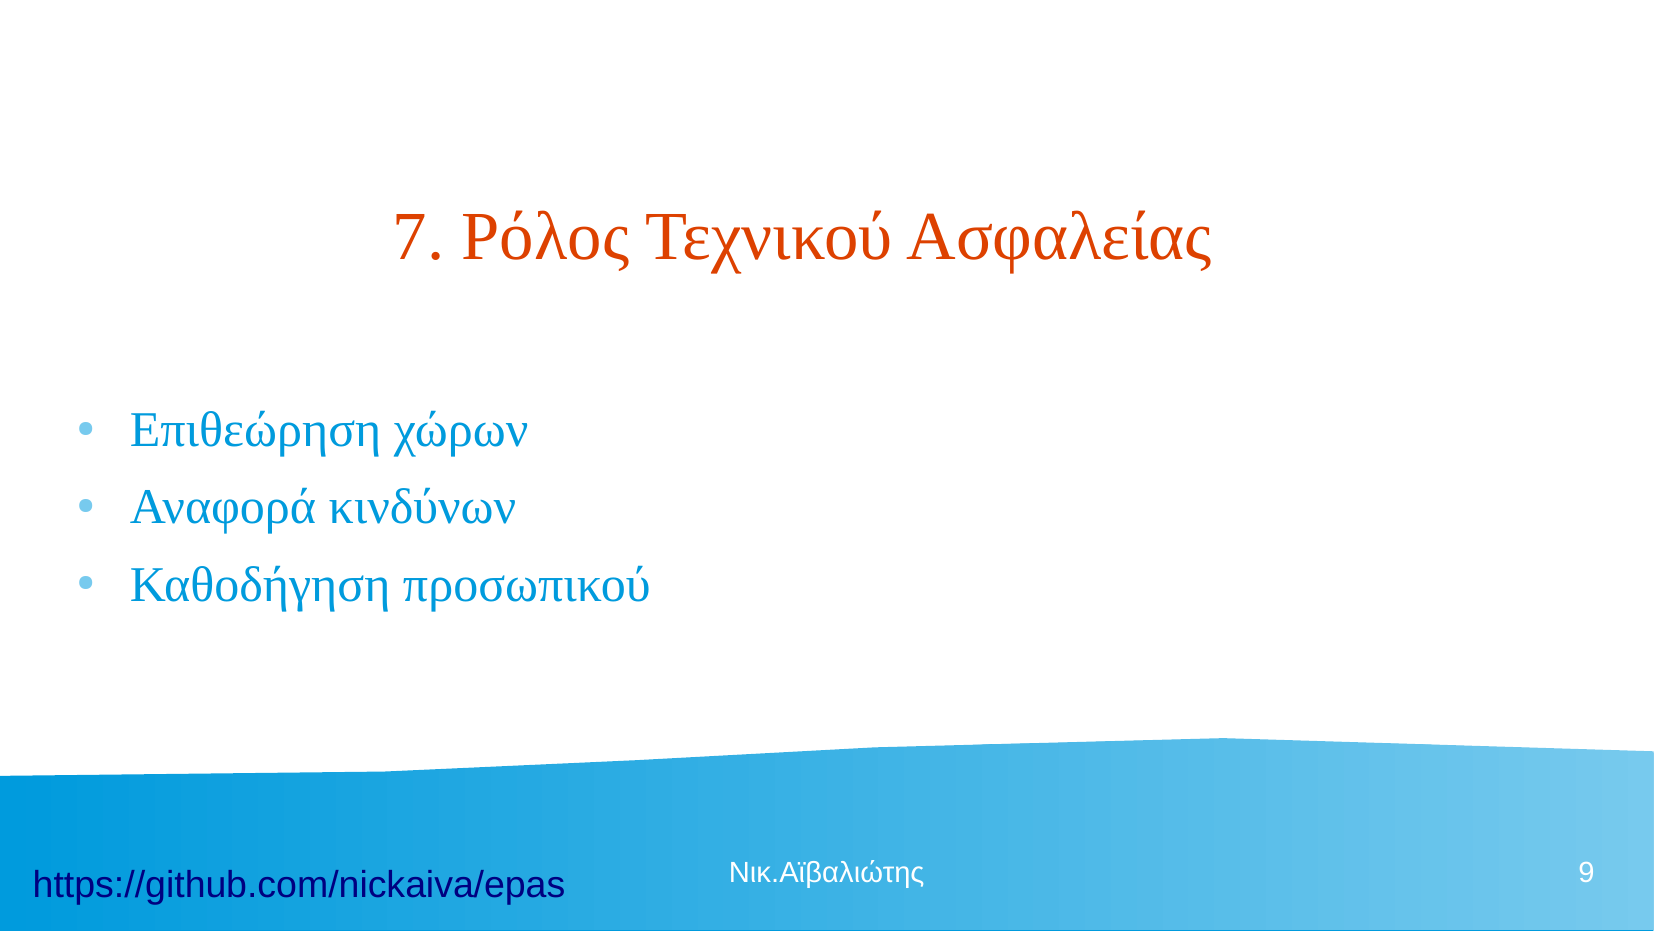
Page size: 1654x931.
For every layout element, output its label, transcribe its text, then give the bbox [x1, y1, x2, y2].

title 7. Ρόλος Τεχνικού Ασφαλείας [29, 147, 1506, 325]
list Επιθεώρηση χώρων Αναφορά κινδύνων Καθοδήγηση προσωπικού [59, 324, 1595, 739]
